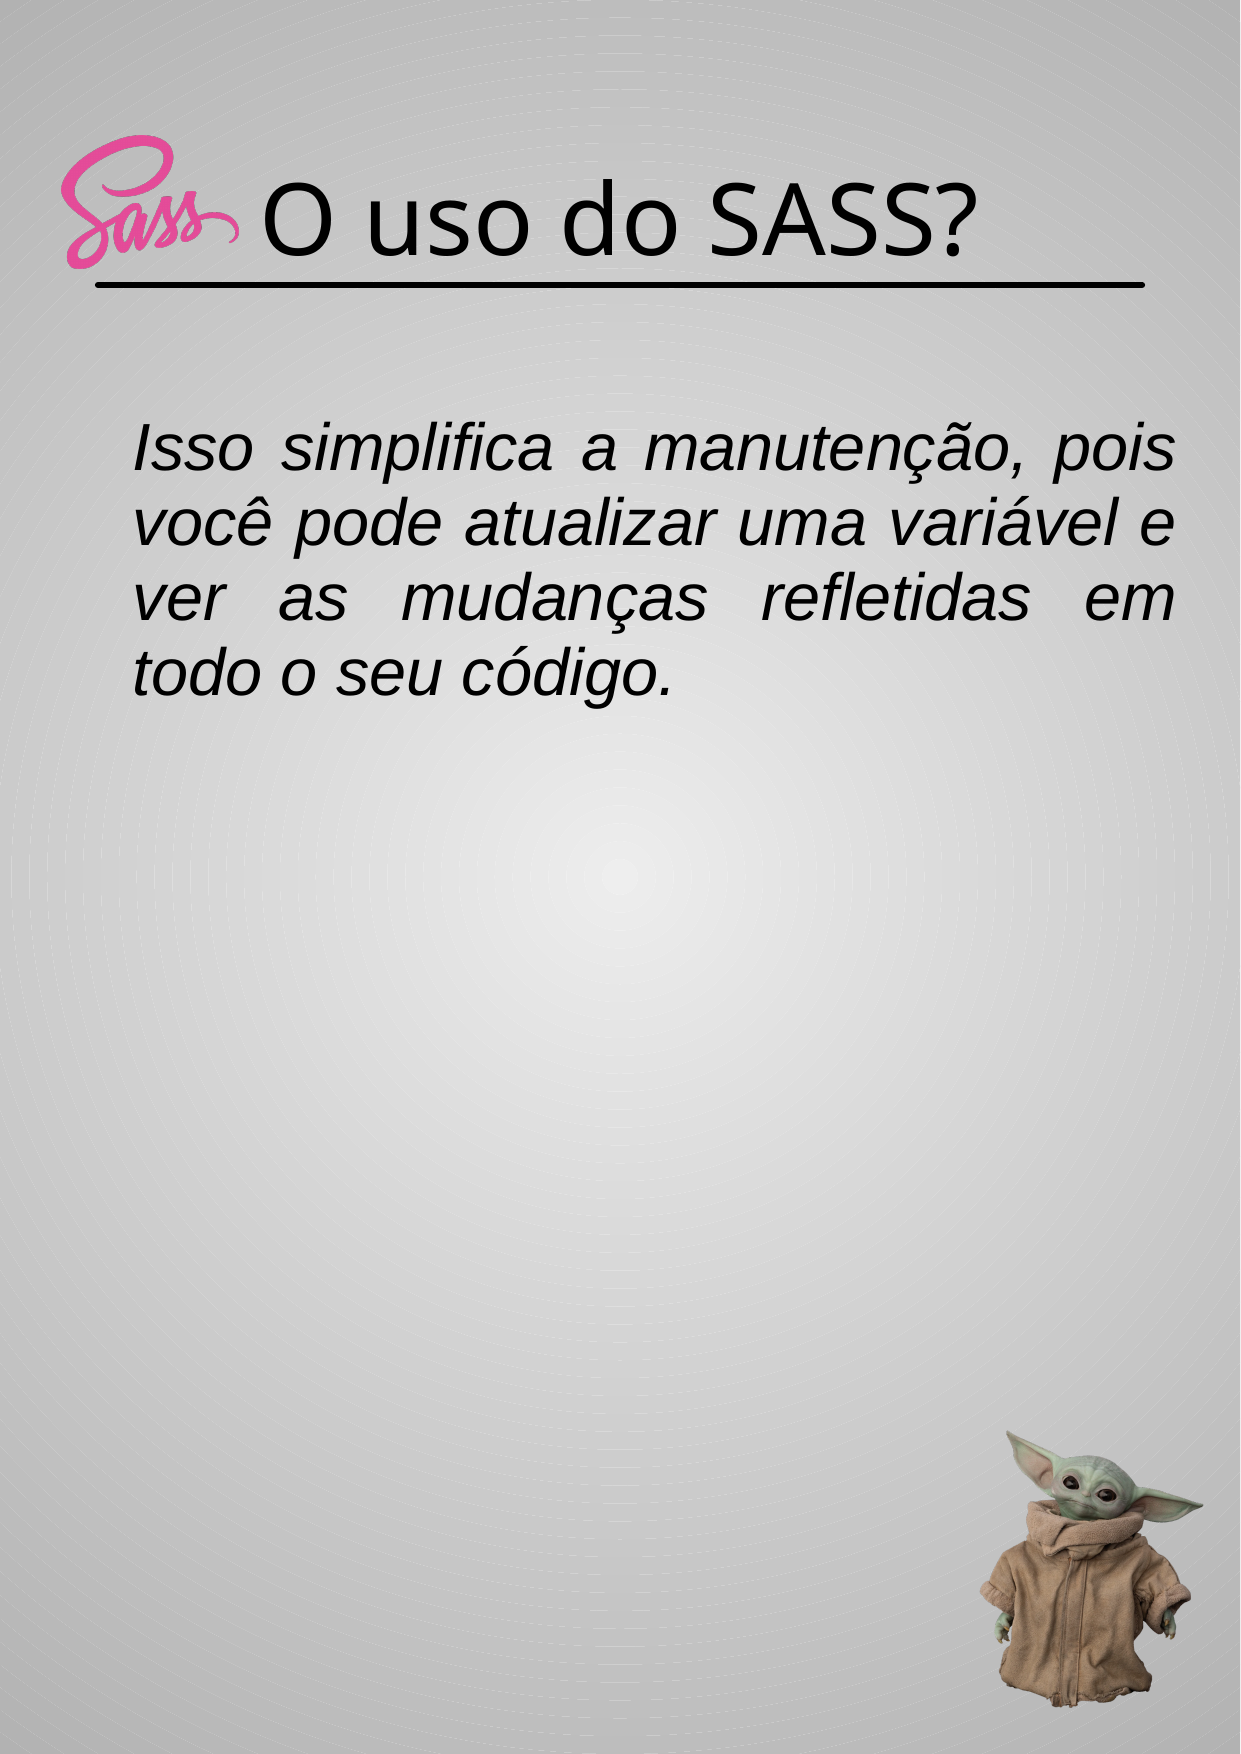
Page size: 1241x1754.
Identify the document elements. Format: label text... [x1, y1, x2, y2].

list Isso simplifica a manutenção, pois você pode atualizar uma variável e ver as mudanças refletidas em todo o seu código. [61, 410, 1178, 1654]
picture [61, 135, 239, 269]
picture [972, 1420, 1211, 1713]
title O uso do SASS? [61, 69, 1178, 363]
